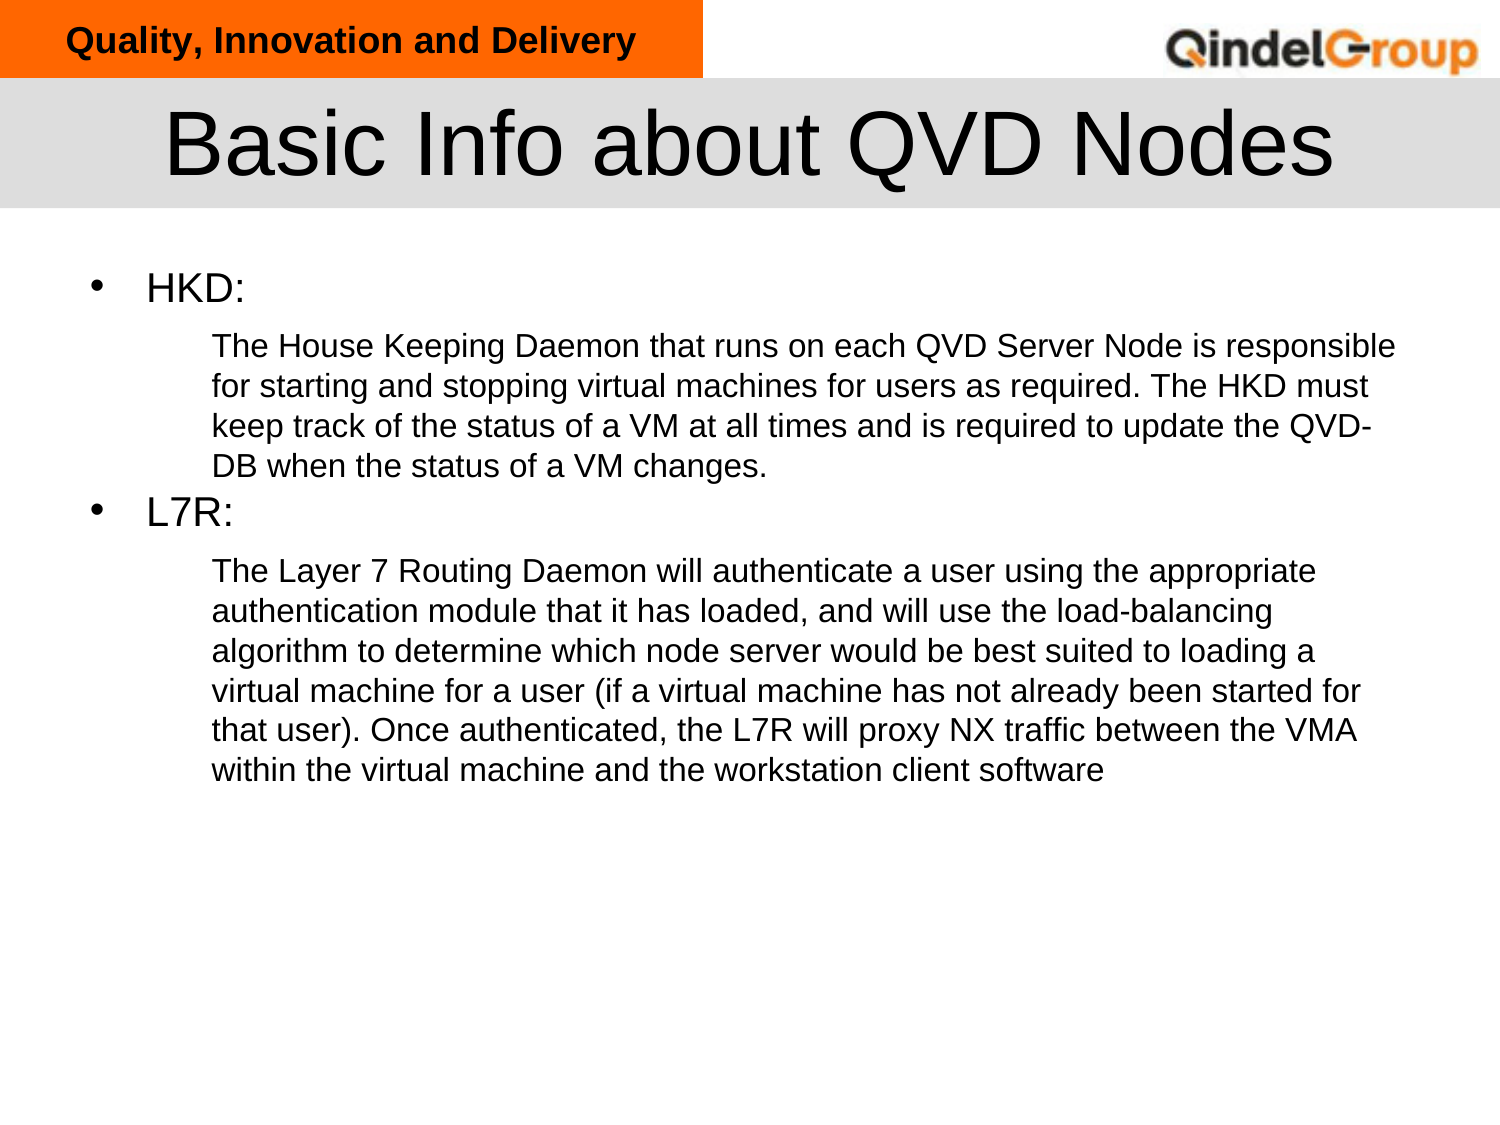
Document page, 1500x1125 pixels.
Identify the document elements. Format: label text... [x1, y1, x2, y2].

list HKD: The House Keeping Daemon that runs on each QVD Server Node is responsible for starting and stopping virtual machines for users as required. The HKD must keep track of the status of a VM at all times and is required to update the QVD-DB when the status of a VM changes. L7R: The Layer 7 Routing Daemon will authenticate a user using the appropriate authentication module that it has loaded, and will use the load-balancing algorithm to determine which node server would be best suited to loading a virtual machine for a user (if a virtual machine has not already been started for that user). Once authenticated, the L7R will proxy NX traffic between the VMA within the virtual machine and the workstation client software [75, 262, 1426, 1006]
picture [1163, 23, 1481, 78]
title Basic Info about QVD Nodes [75, 45, 1426, 233]
